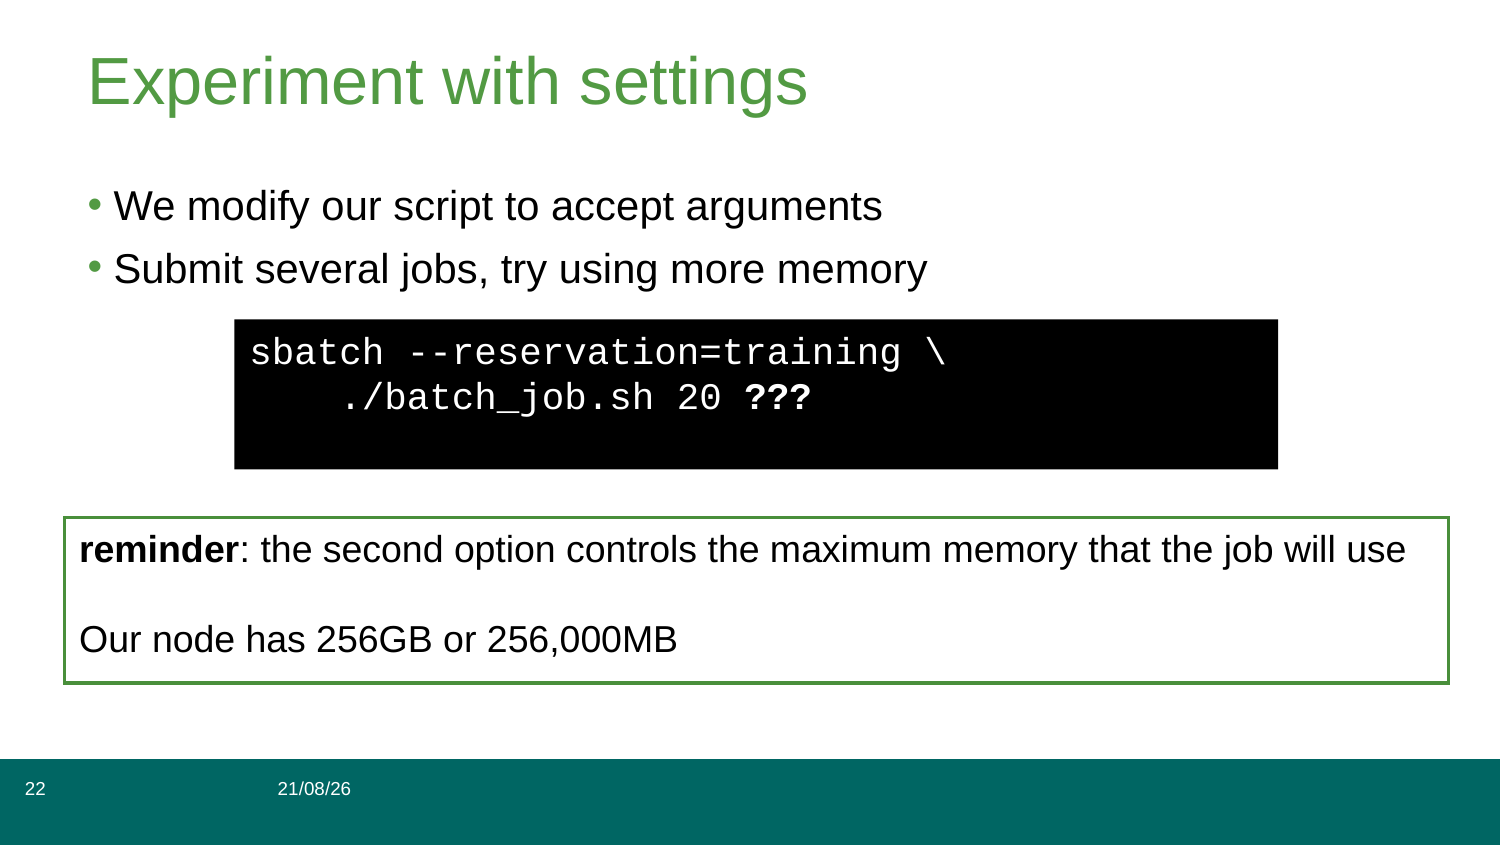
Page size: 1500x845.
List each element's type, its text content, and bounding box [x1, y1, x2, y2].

title Experiment with settings [87, 37, 1426, 132]
list We modify our script to accept arguments Submit several jobs, try using more memory [87, 178, 1461, 293]
text_box <number> [24, 776, 76, 799]
text_box reminder: the second option controls the maximum memory that the job will use Our node has 256GB or 256,000MB [64, 517, 1449, 684]
text_box sbatch --reservation=training \ ./batch_job.sh 20 ??? [234, 319, 1279, 470]
text_box 19/03/19 [277, 776, 553, 799]
